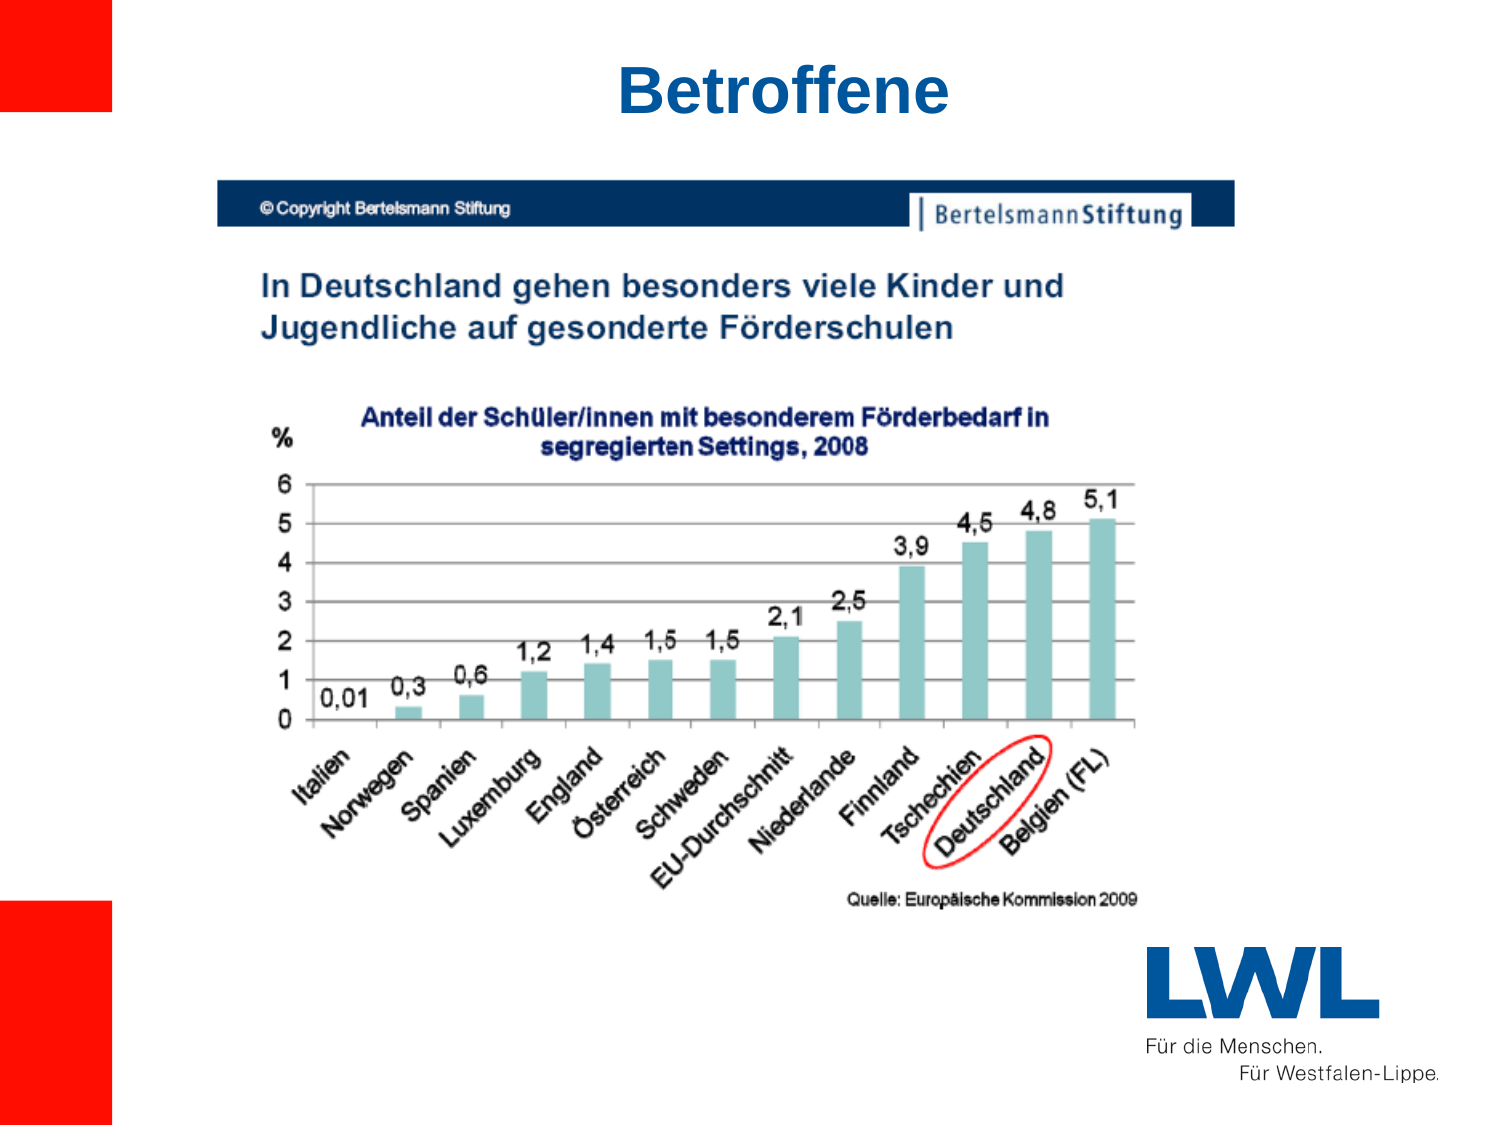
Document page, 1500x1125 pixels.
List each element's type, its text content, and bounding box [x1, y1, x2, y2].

title Betroffene [137, 0, 1431, 175]
picture [1147, 947, 1438, 1083]
text_box [200, 166, 1251, 913]
